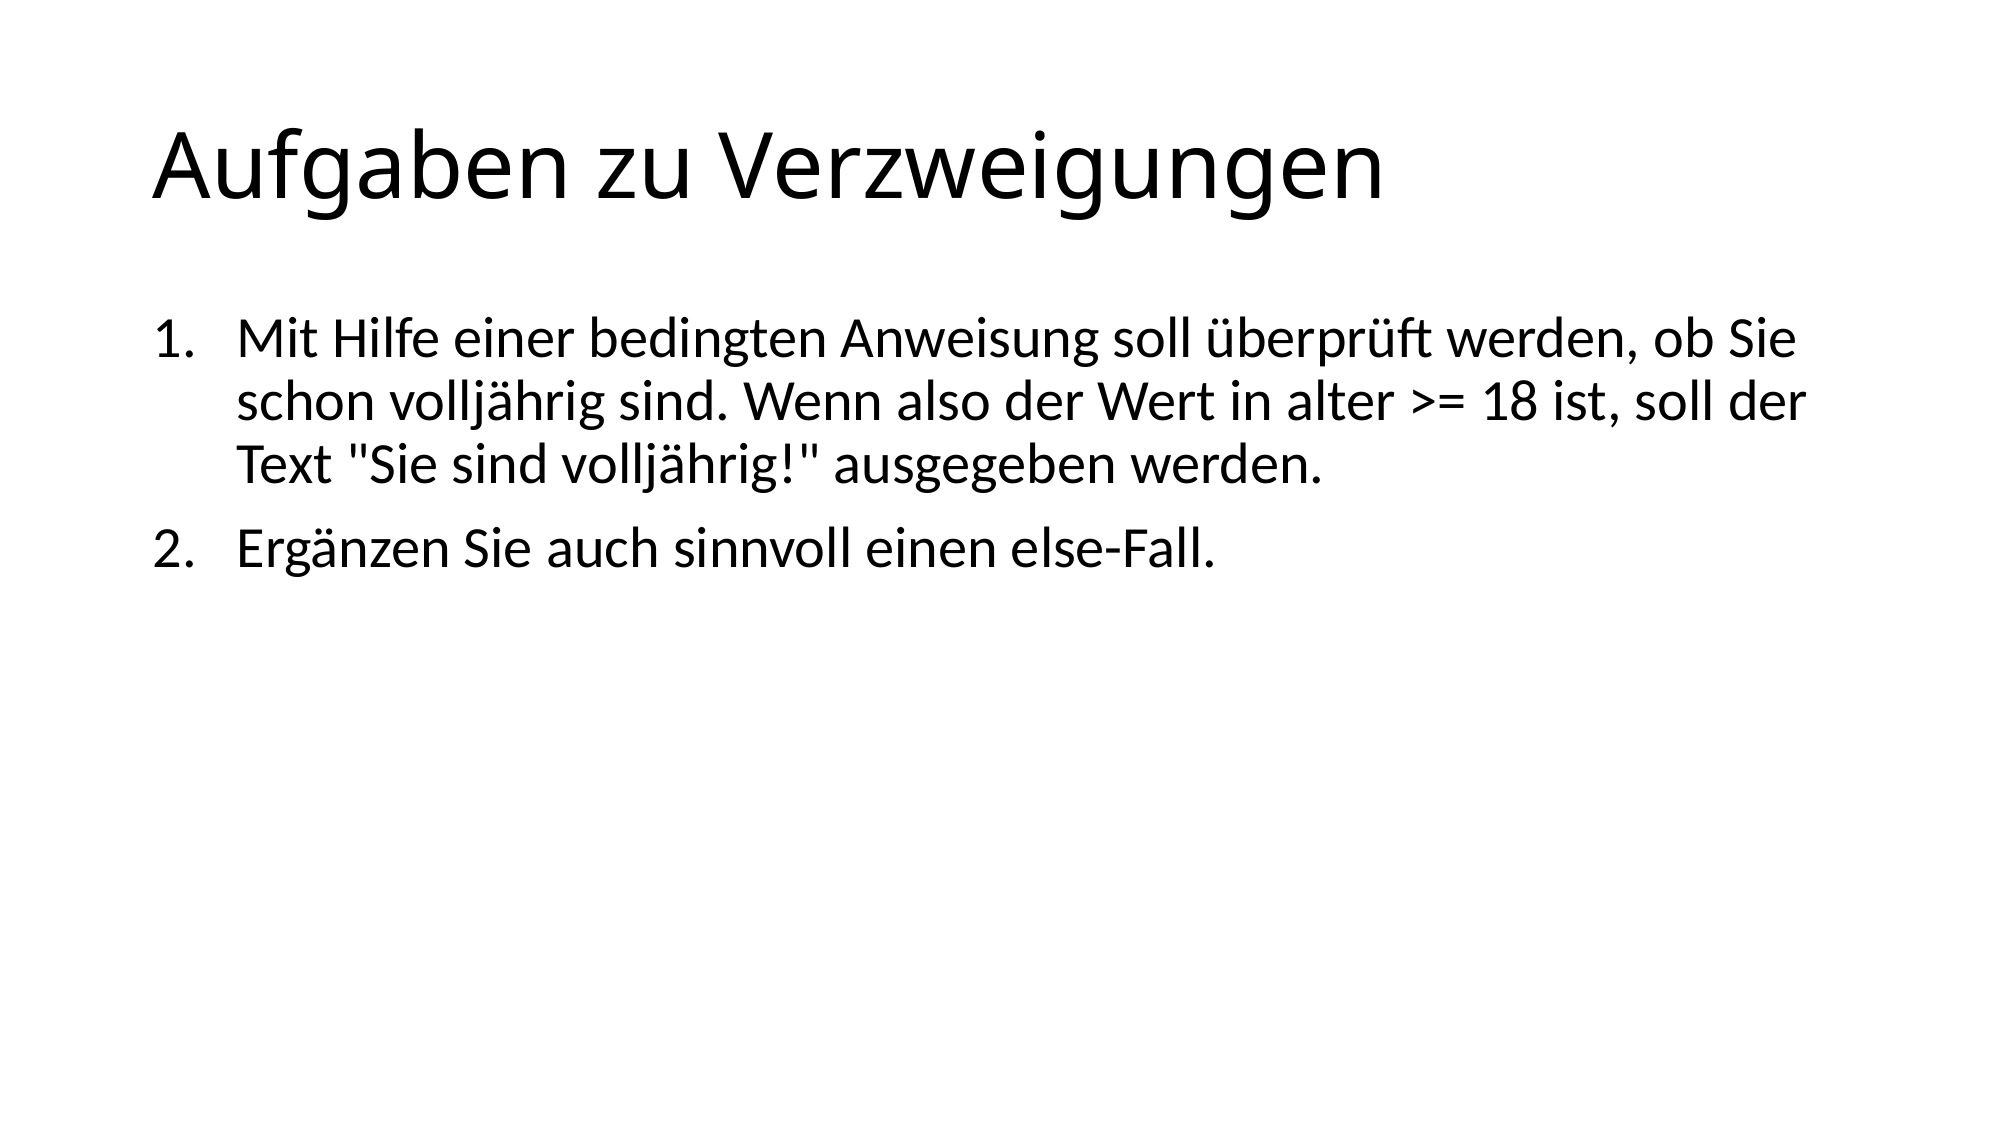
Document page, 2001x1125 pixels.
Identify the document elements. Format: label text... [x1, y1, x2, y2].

title Aufgaben zu Verzweigungen [137, 59, 1863, 278]
list Mit Hilfe einer bedingten Anweisung soll überprüft werden, ob Sie schon volljährig sind. Wenn also der Wert in alter >= 18 ist, soll der Text "Sie sind volljährig!" ausgegeben werden. Ergänzen Sie auch sinnvoll einen else-Fall. [137, 299, 1863, 1014]
